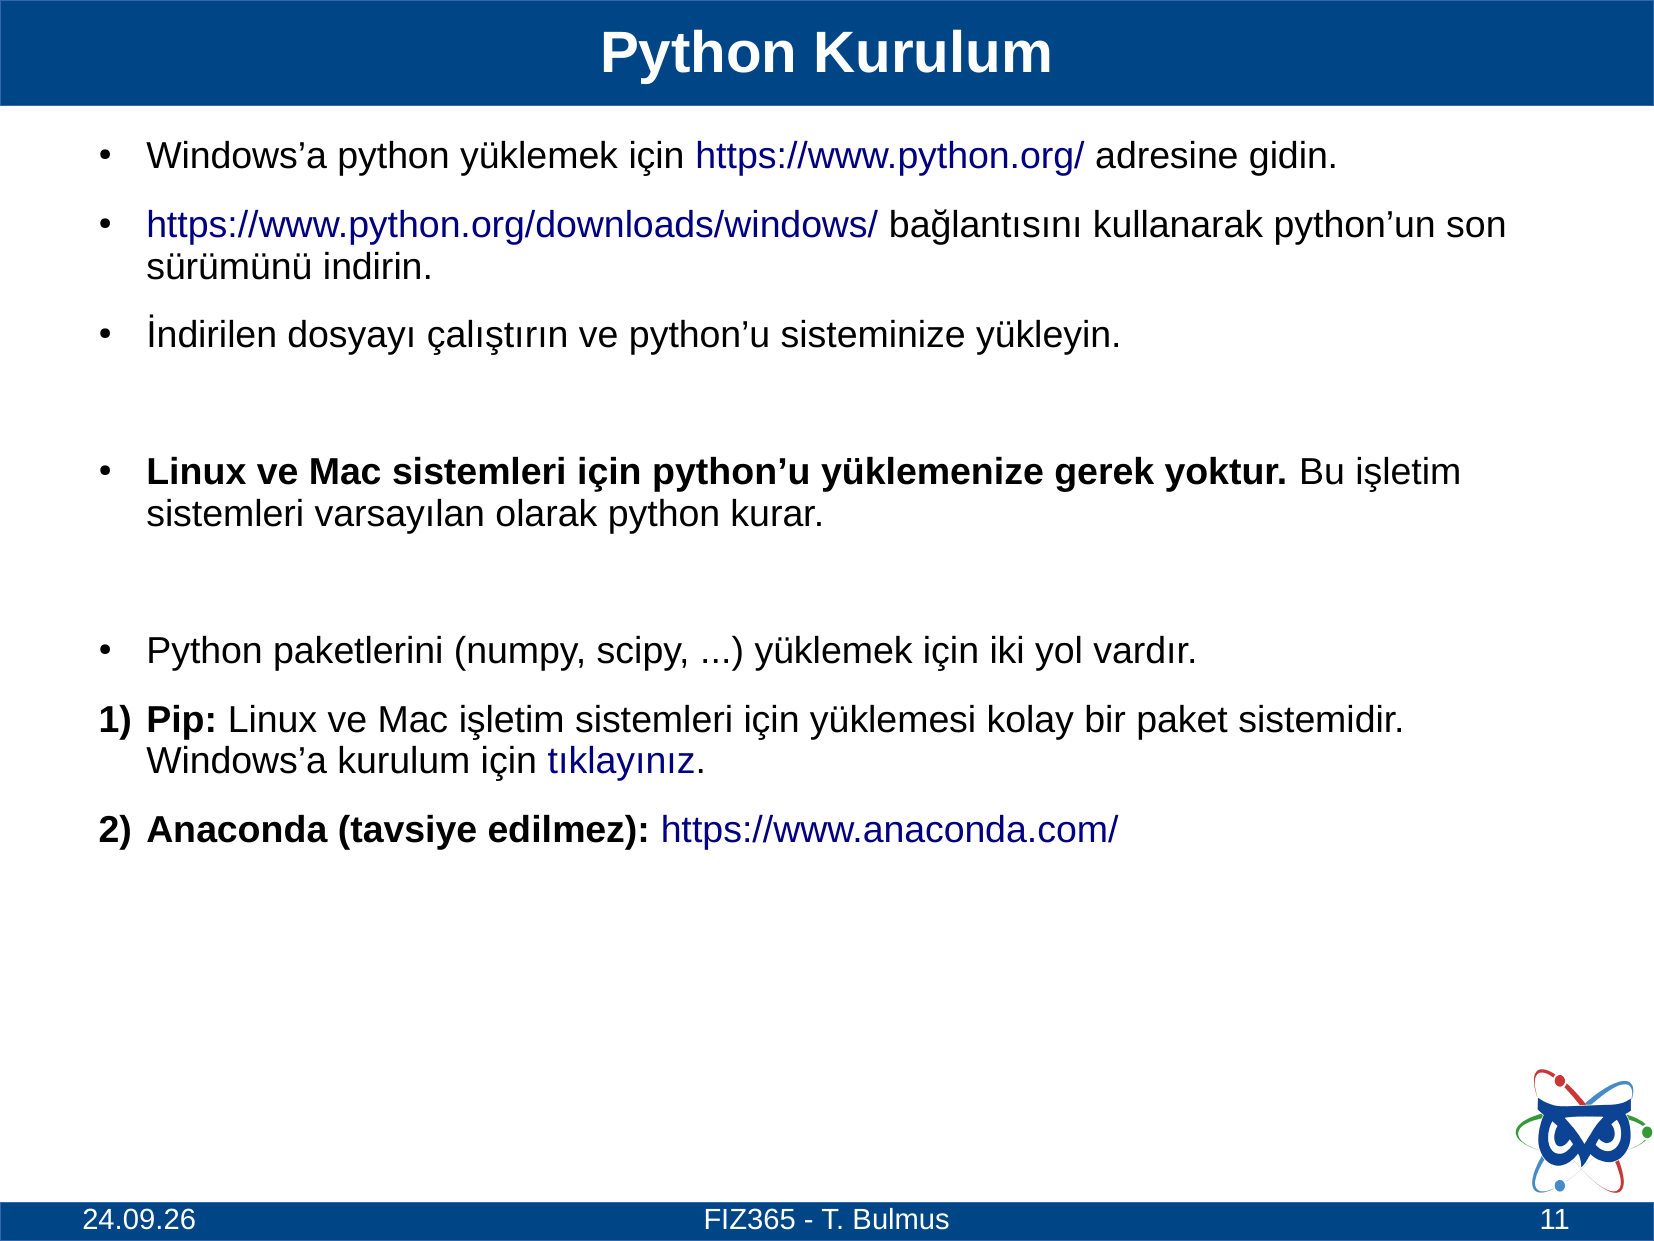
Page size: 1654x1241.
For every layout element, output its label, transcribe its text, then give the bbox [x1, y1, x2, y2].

list Windows’a python yüklemek için https://www.python.org/ adresine gidin. https://www.python.org/downloads/windows/ bağlantısını kullanarak python’un son sürümünü indirin. İndirilen dosyayı çalıştırın ve python’u sisteminize yükleyin. Linux ve Mac sistemleri için python’u yüklemenize gerek yoktur. Bu işletim sistemleri varsayılan olarak python kurar. Python paketlerini (numpy, scipy, ...) yüklemek için iki yol vardır. Pip: Linux ve Mac işletim sistemleri için yüklemesi kolay bir paket sistemidir. Windows’a kurulum için tıklayınız. Anaconda (tavsiye edilmez): https://www.anaconda.com/ [82, 134, 1571, 855]
picture [1514, 1061, 1653, 1201]
title Python Kurulum [0, 0, 1653, 106]
